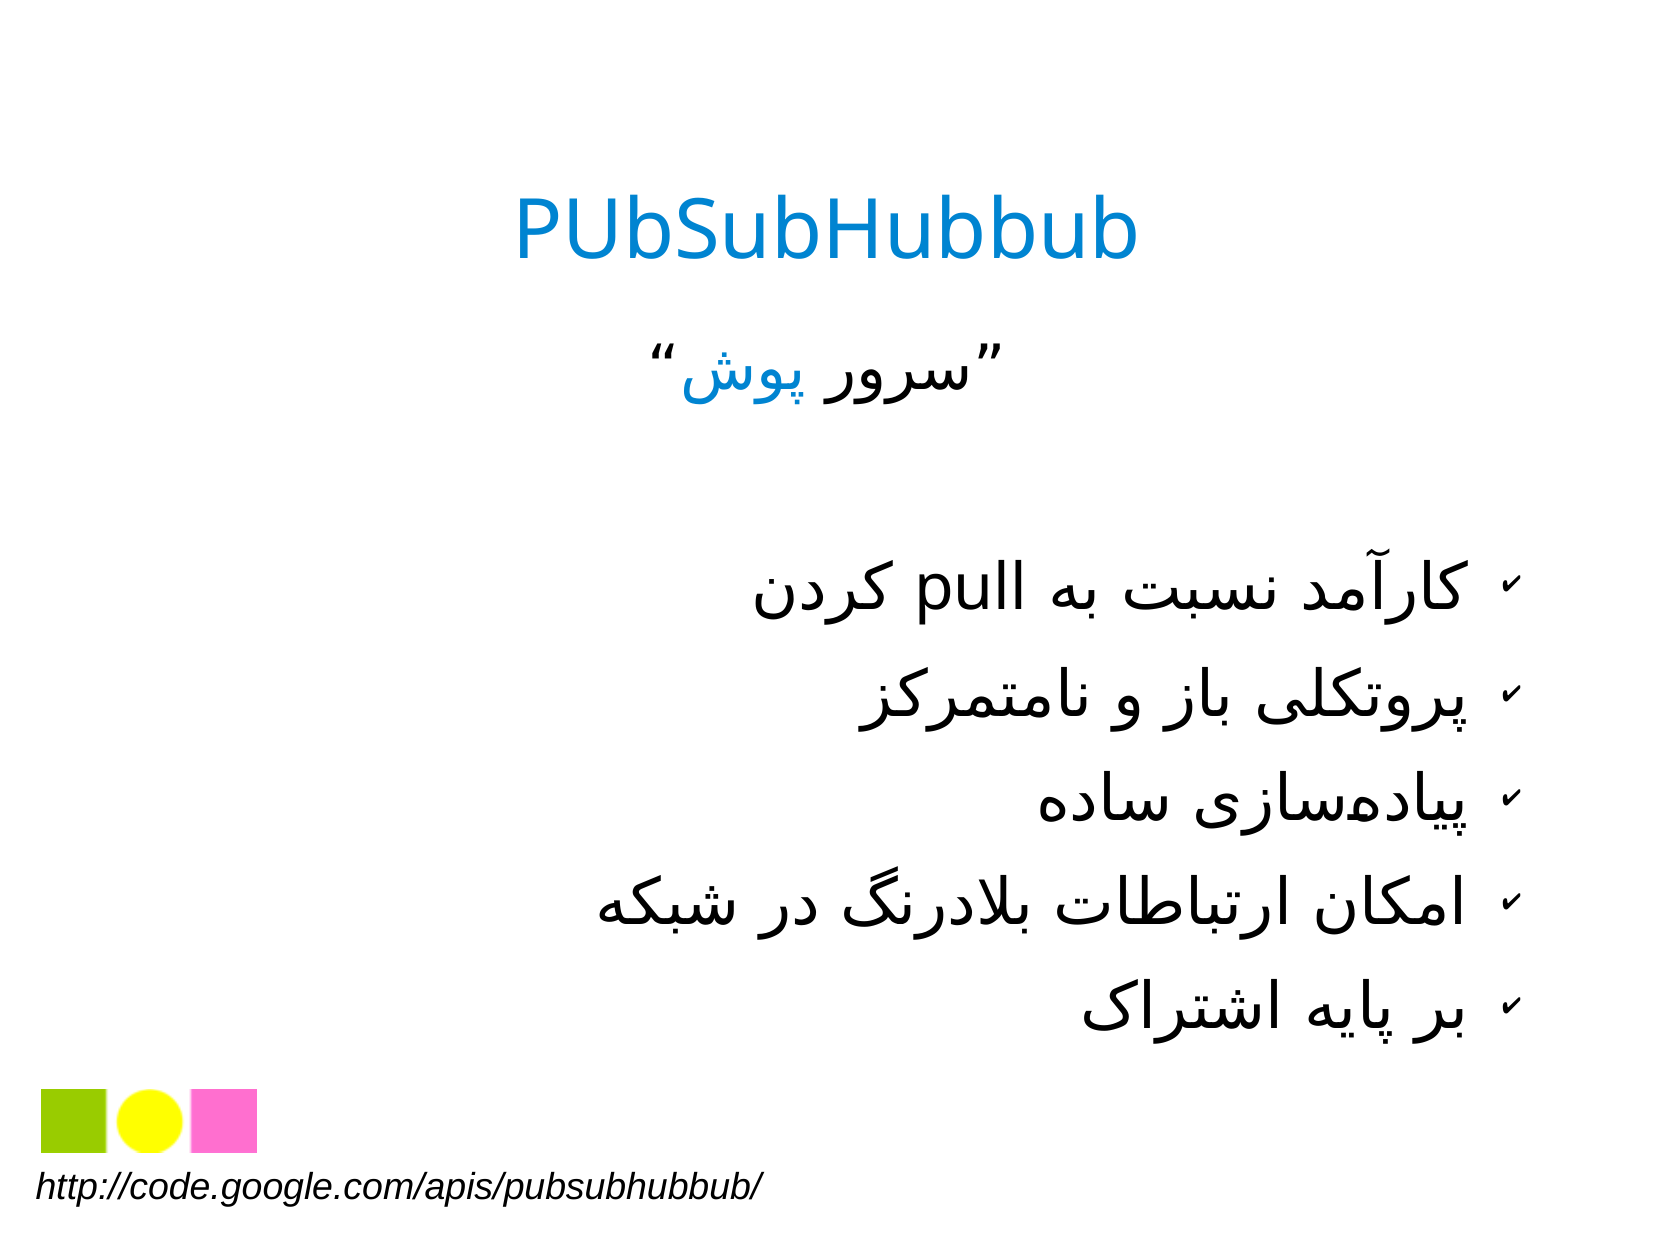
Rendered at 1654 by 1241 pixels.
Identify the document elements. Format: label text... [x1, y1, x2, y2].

subtitle PUbSubHubbub “سرور پوش” [82, 49, 1571, 526]
picture [41, 1089, 257, 1153]
list کارآمد نسبت به pull کردن پروتکلی باز و نامتمرکز پیاده‌سازی ساده امکان ارتباطات بلادرنگ در شبکه بر پایه اشتراک [82, 540, 1538, 1048]
text_box http://code.google.com/apis/pubsubhubbub/ [20, 1158, 777, 1216]
